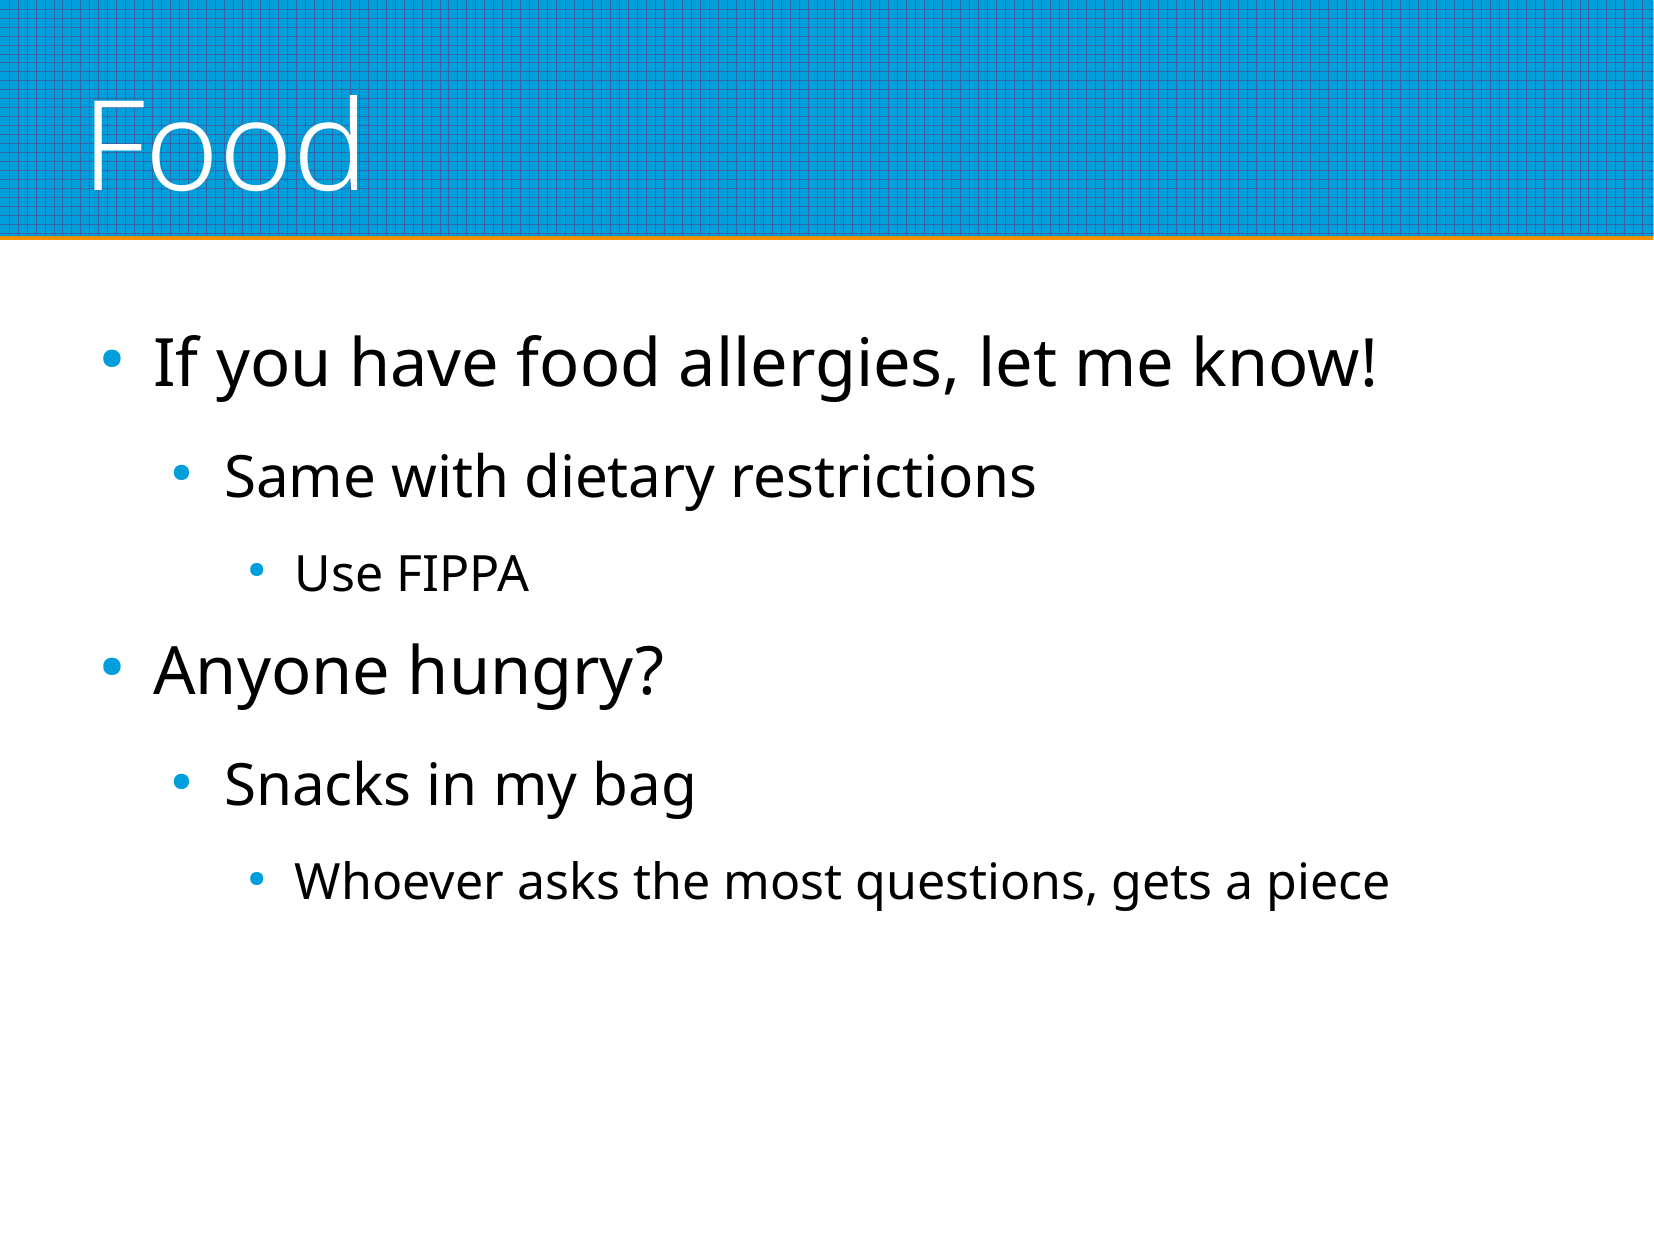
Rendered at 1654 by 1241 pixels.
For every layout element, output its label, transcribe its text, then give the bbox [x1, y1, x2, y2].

title Food [82, 19, 1571, 227]
list If you have food allergies, let me know! Same with dietary restrictions Use FIPPA Anyone hungry? Snacks in my bag Whoever asks the most questions, gets a piece [82, 314, 1563, 1081]
